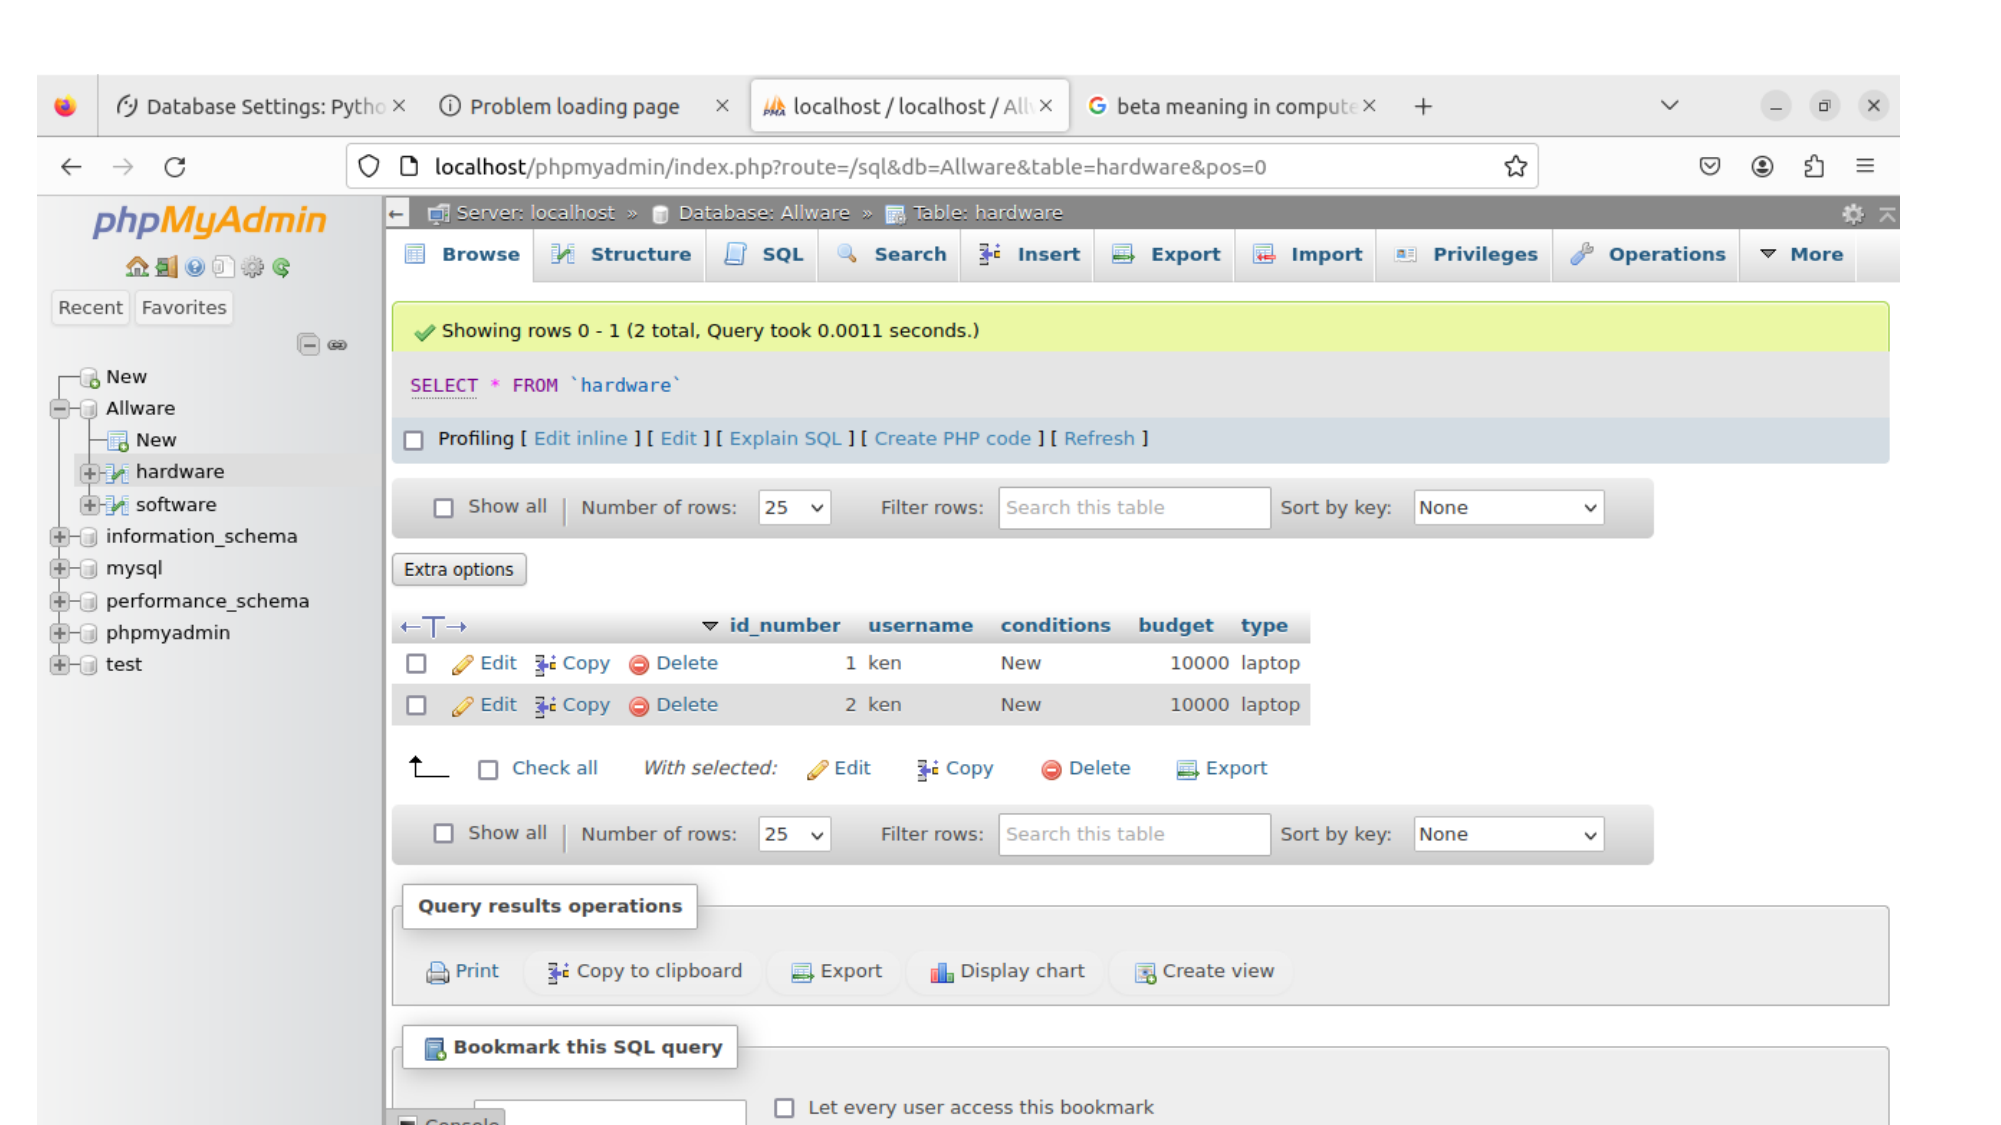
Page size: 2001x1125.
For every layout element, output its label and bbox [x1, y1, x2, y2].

picture [37, 74, 1900, 1125]
